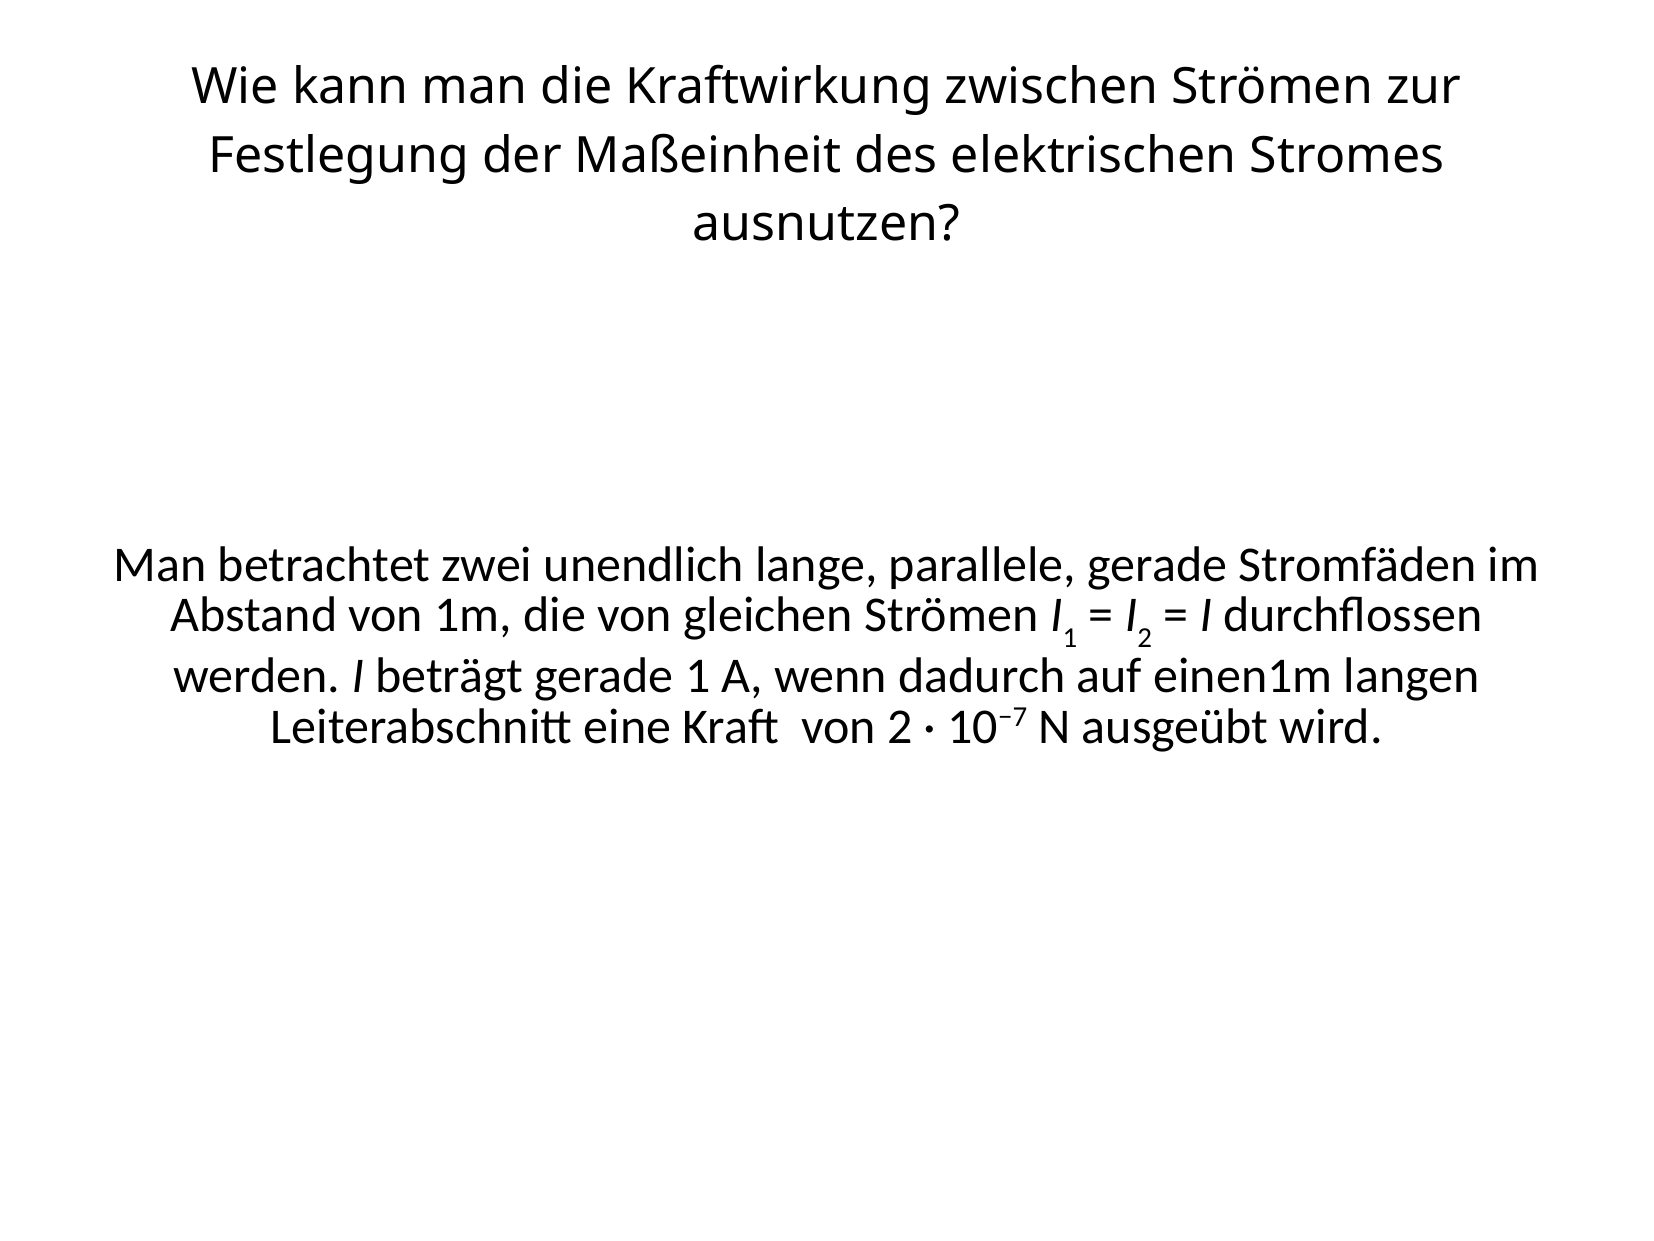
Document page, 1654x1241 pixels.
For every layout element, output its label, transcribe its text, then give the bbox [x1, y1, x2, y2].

subtitle Man betrachtet zwei unendlich lange, parallele, gerade Stromfäden im Abstand von 1m, die von gleichen Strömen I1 = I2 = I durchflossen werden. I beträgt gerade 1 A, wenn dadurch auf einen1m langen Leiterabschnitt eine Kraft von 2 · 10−7 N ausgeübt wird. [82, 290, 1571, 1010]
title Wie kann man die Kraftwirkung zwischen Strömen zur Festlegung der Maßeinheit des elektrischen Stromes ausnutzen? [82, 49, 1571, 257]
